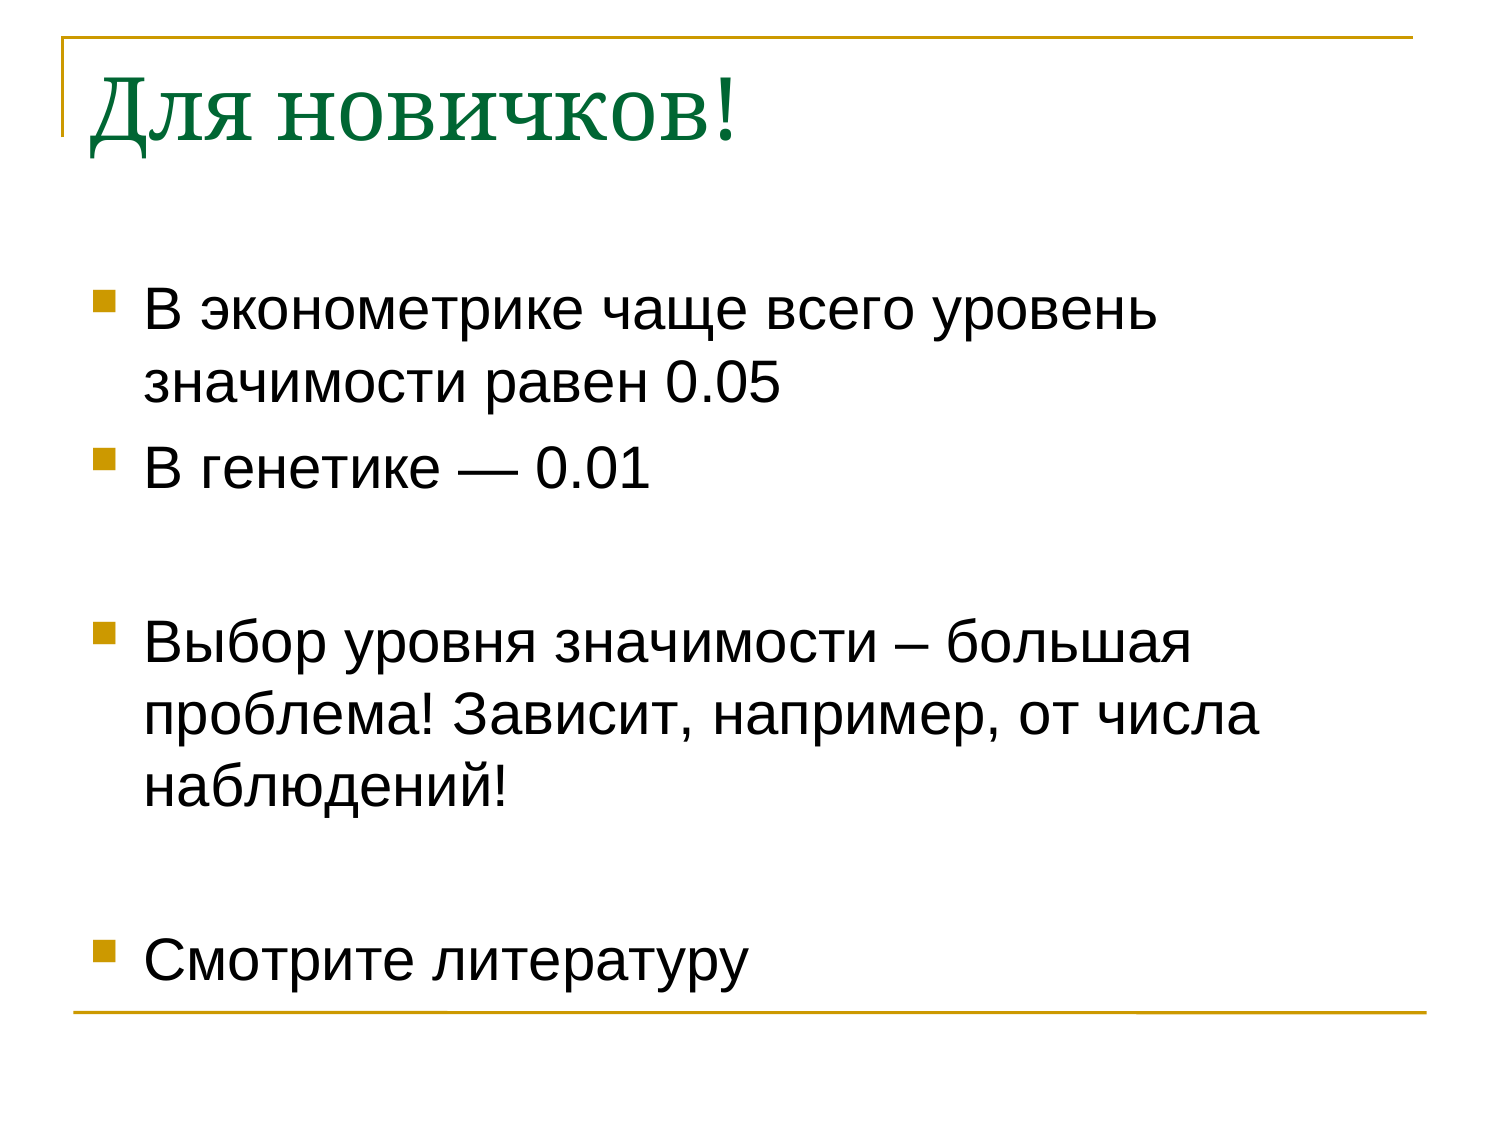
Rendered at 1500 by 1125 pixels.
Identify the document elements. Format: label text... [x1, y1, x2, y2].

title Для новичков! [75, 45, 1426, 233]
list В эконометрике чаще всего уровень значимости равен 0.05 В генетике — 0.01 Выбор уровня значимости – большая проблема! Зависит, например, от числа наблюдений! Смотрите литературу [75, 262, 1426, 1006]
